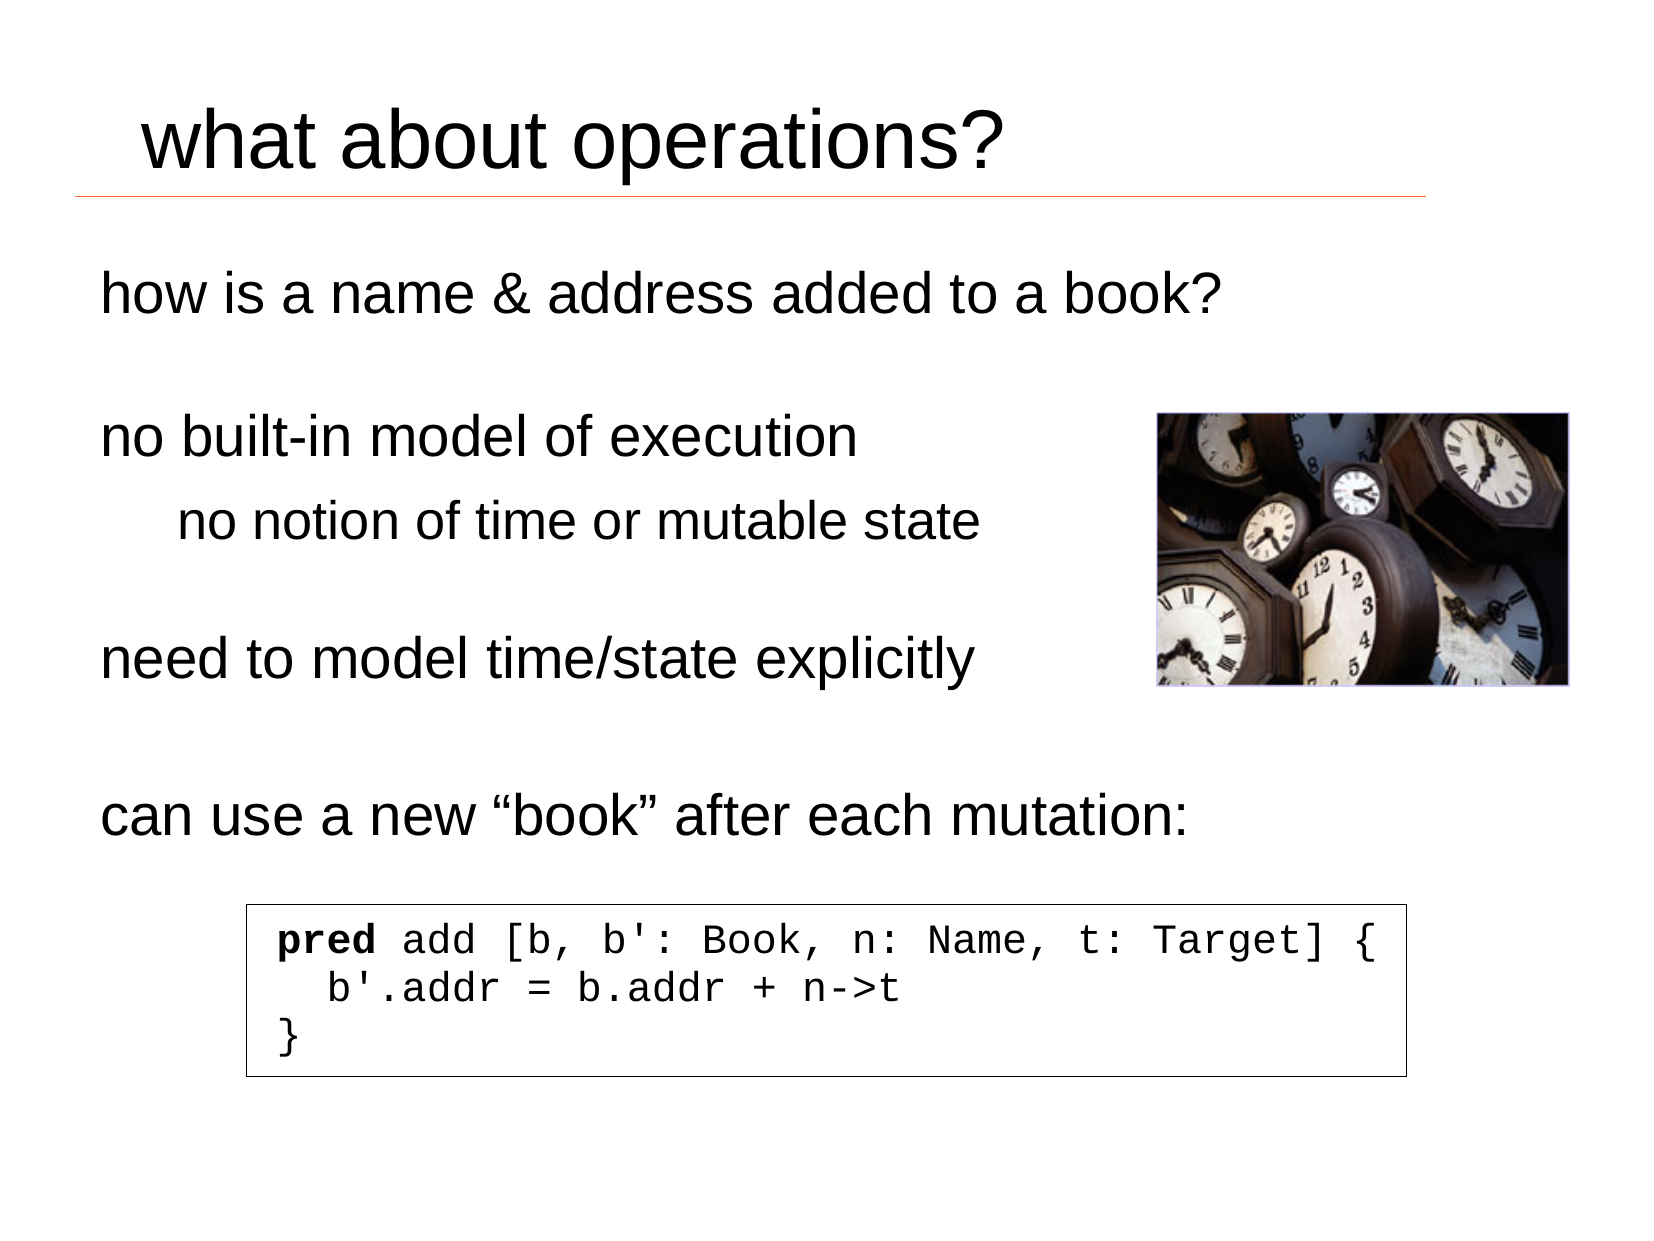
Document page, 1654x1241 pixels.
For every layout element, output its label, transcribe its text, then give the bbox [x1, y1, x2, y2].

text_box pred add [b, b': Book, n: Name, t: Target] { b'.addr = b.addr + n->t } [246, 904, 1405, 1068]
list how is a name & address added to a book? no built-in model of execution no notion of time or mutable state need to model time/state explicitly can use a new “book” after each mutation: [82, 261, 1571, 1120]
picture [1156, 412, 1570, 687]
title what about operations? [141, 86, 1604, 193]
